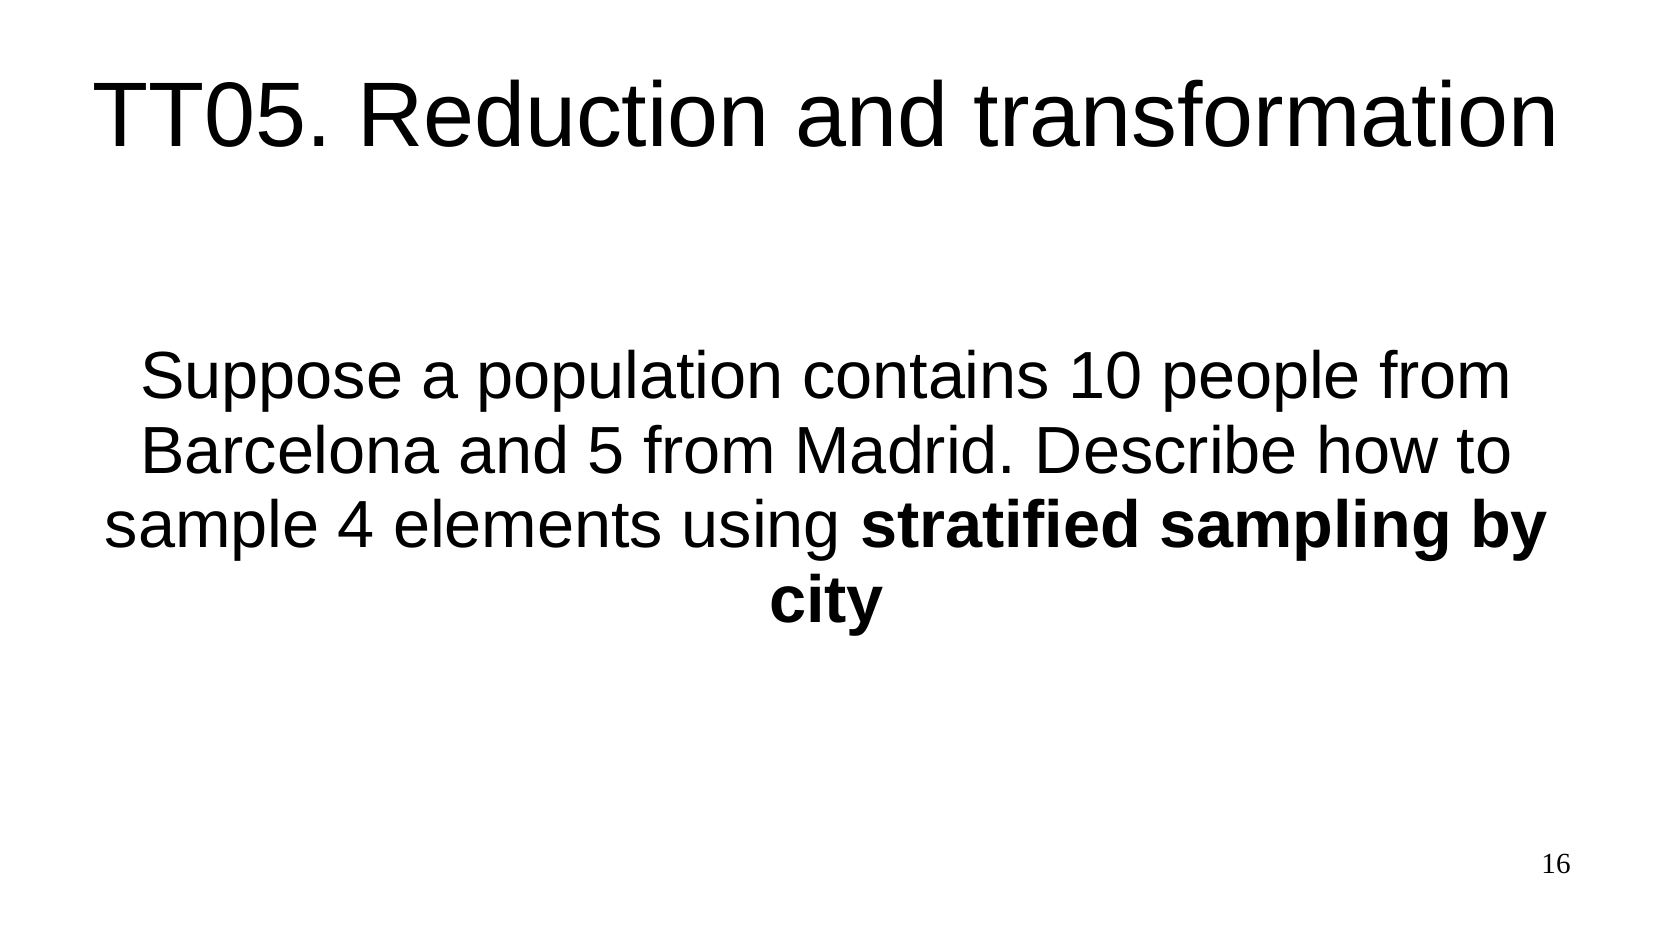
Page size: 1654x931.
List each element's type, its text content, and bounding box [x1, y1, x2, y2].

subtitle Suppose a population contains 10 people from Barcelona and 5 from Madrid. Describe how to sample 4 elements using stratified sampling by city [82, 218, 1571, 758]
title TT05. Reduction and transformation [0, 12, 1654, 218]
